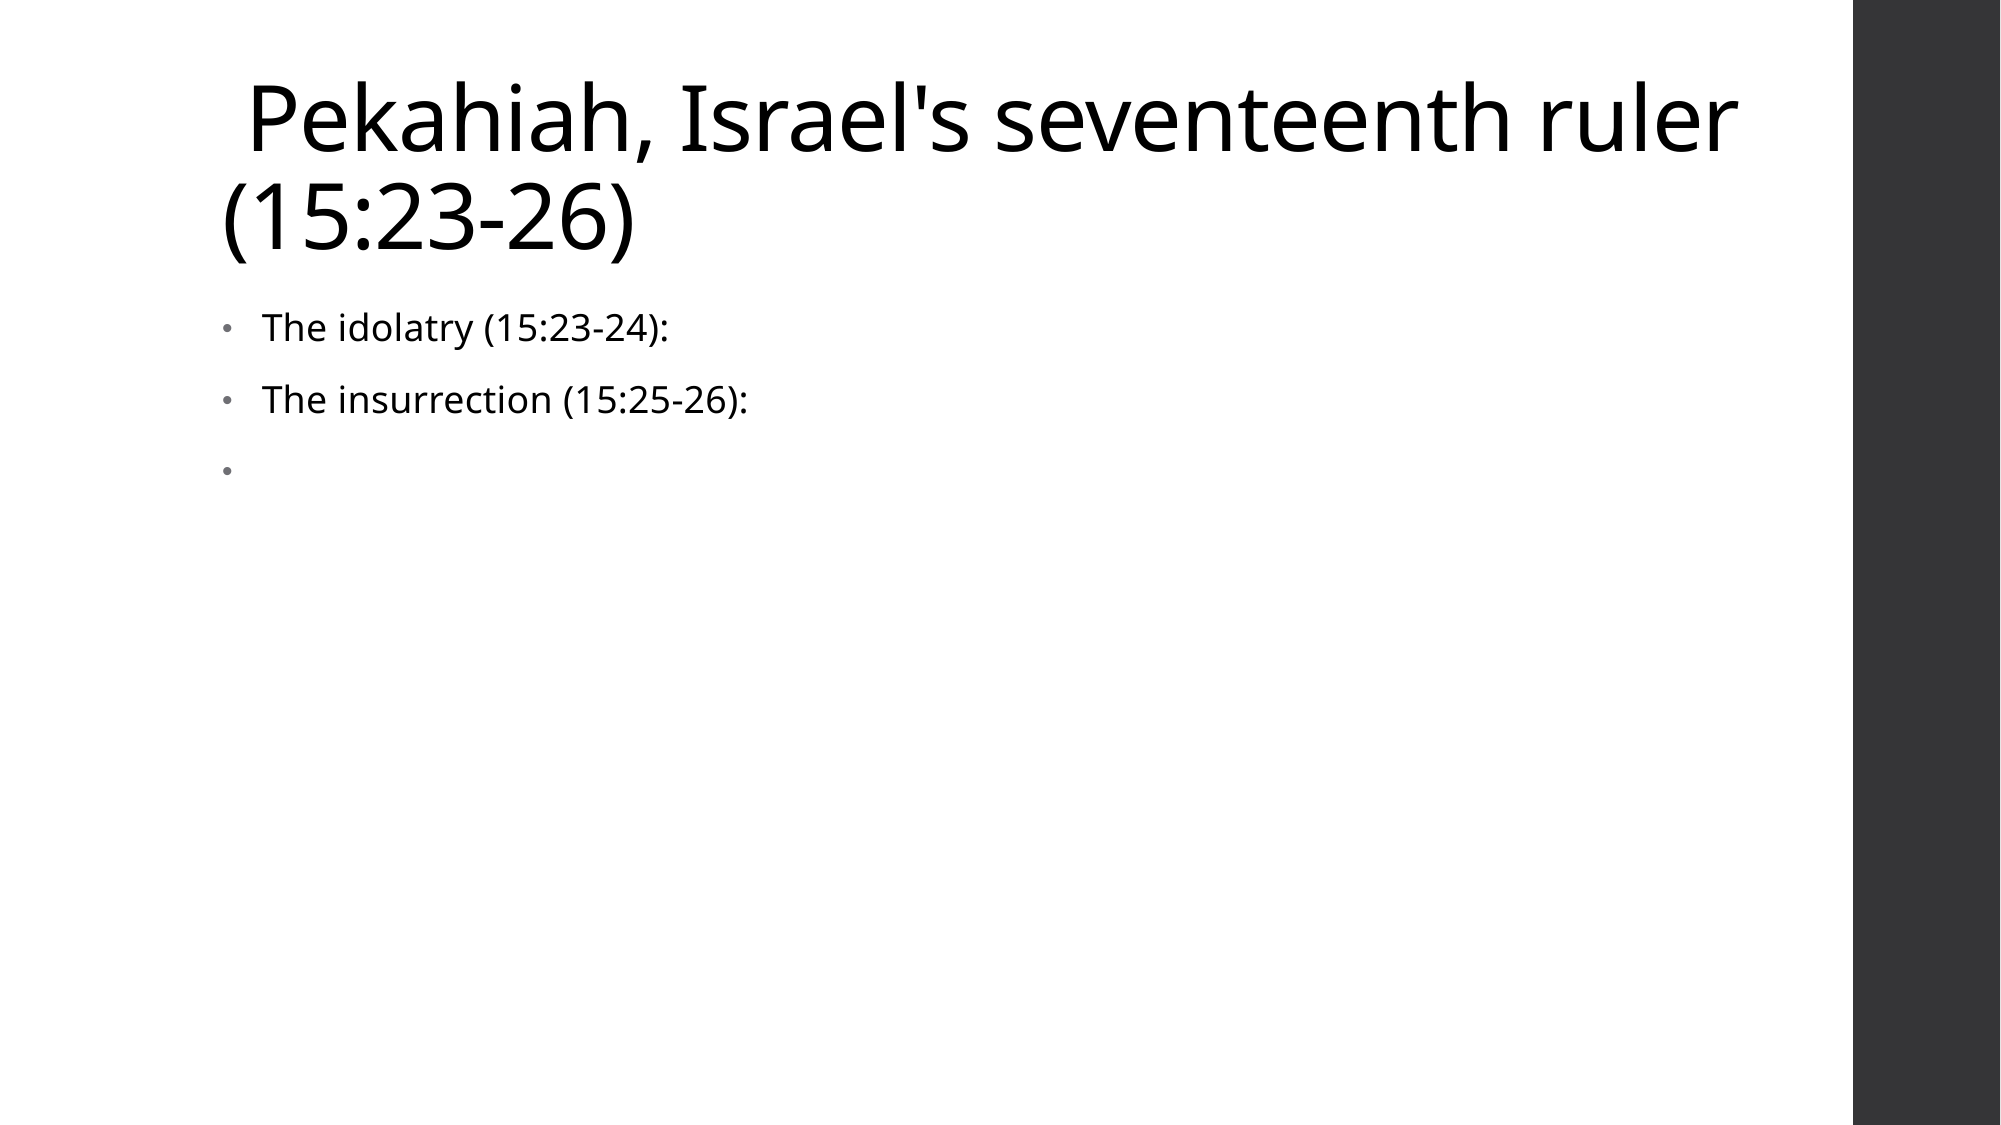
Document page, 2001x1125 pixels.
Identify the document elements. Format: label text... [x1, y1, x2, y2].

title Pekahiah, Israel's seventeenth ruler (15:23-26) [206, 60, 1797, 278]
list The idolatry (15:23-24): The insurrection (15:25-26): [206, 299, 1617, 1014]
